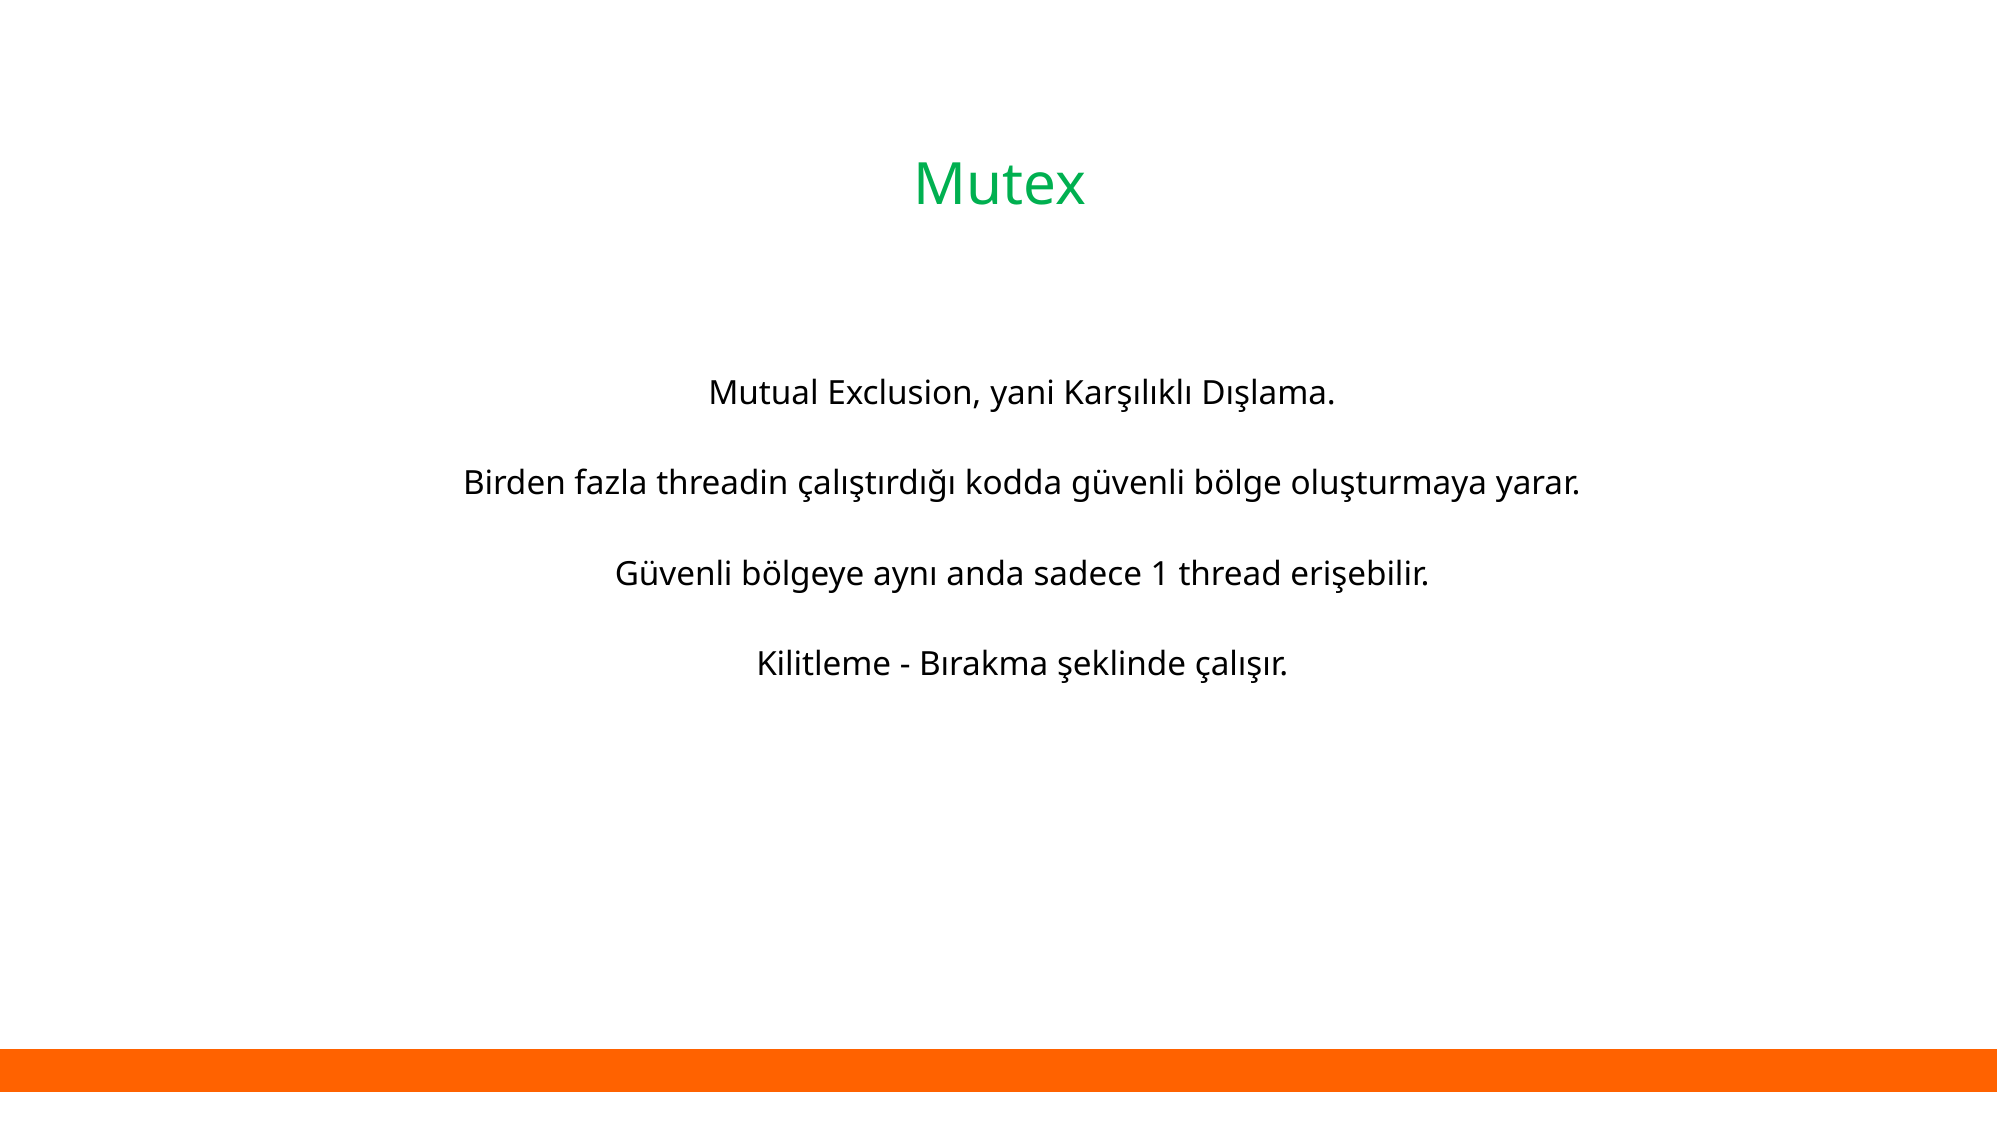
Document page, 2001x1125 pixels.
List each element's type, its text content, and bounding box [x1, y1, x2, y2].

list Mutex [420, 146, 1580, 237]
text_box Mutual Exclusion, yani Karşılıklı Dışlama. Birden fazla threadin çalıştırdığı kodda güvenli bölge oluşturmaya yarar. Güvenli bölgeye aynı anda sadece 1 thread erişebilir. Kilitleme - Bırakma şeklinde çalışır. [448, 361, 1552, 637]
text_box [0, 1049, 1997, 1092]
